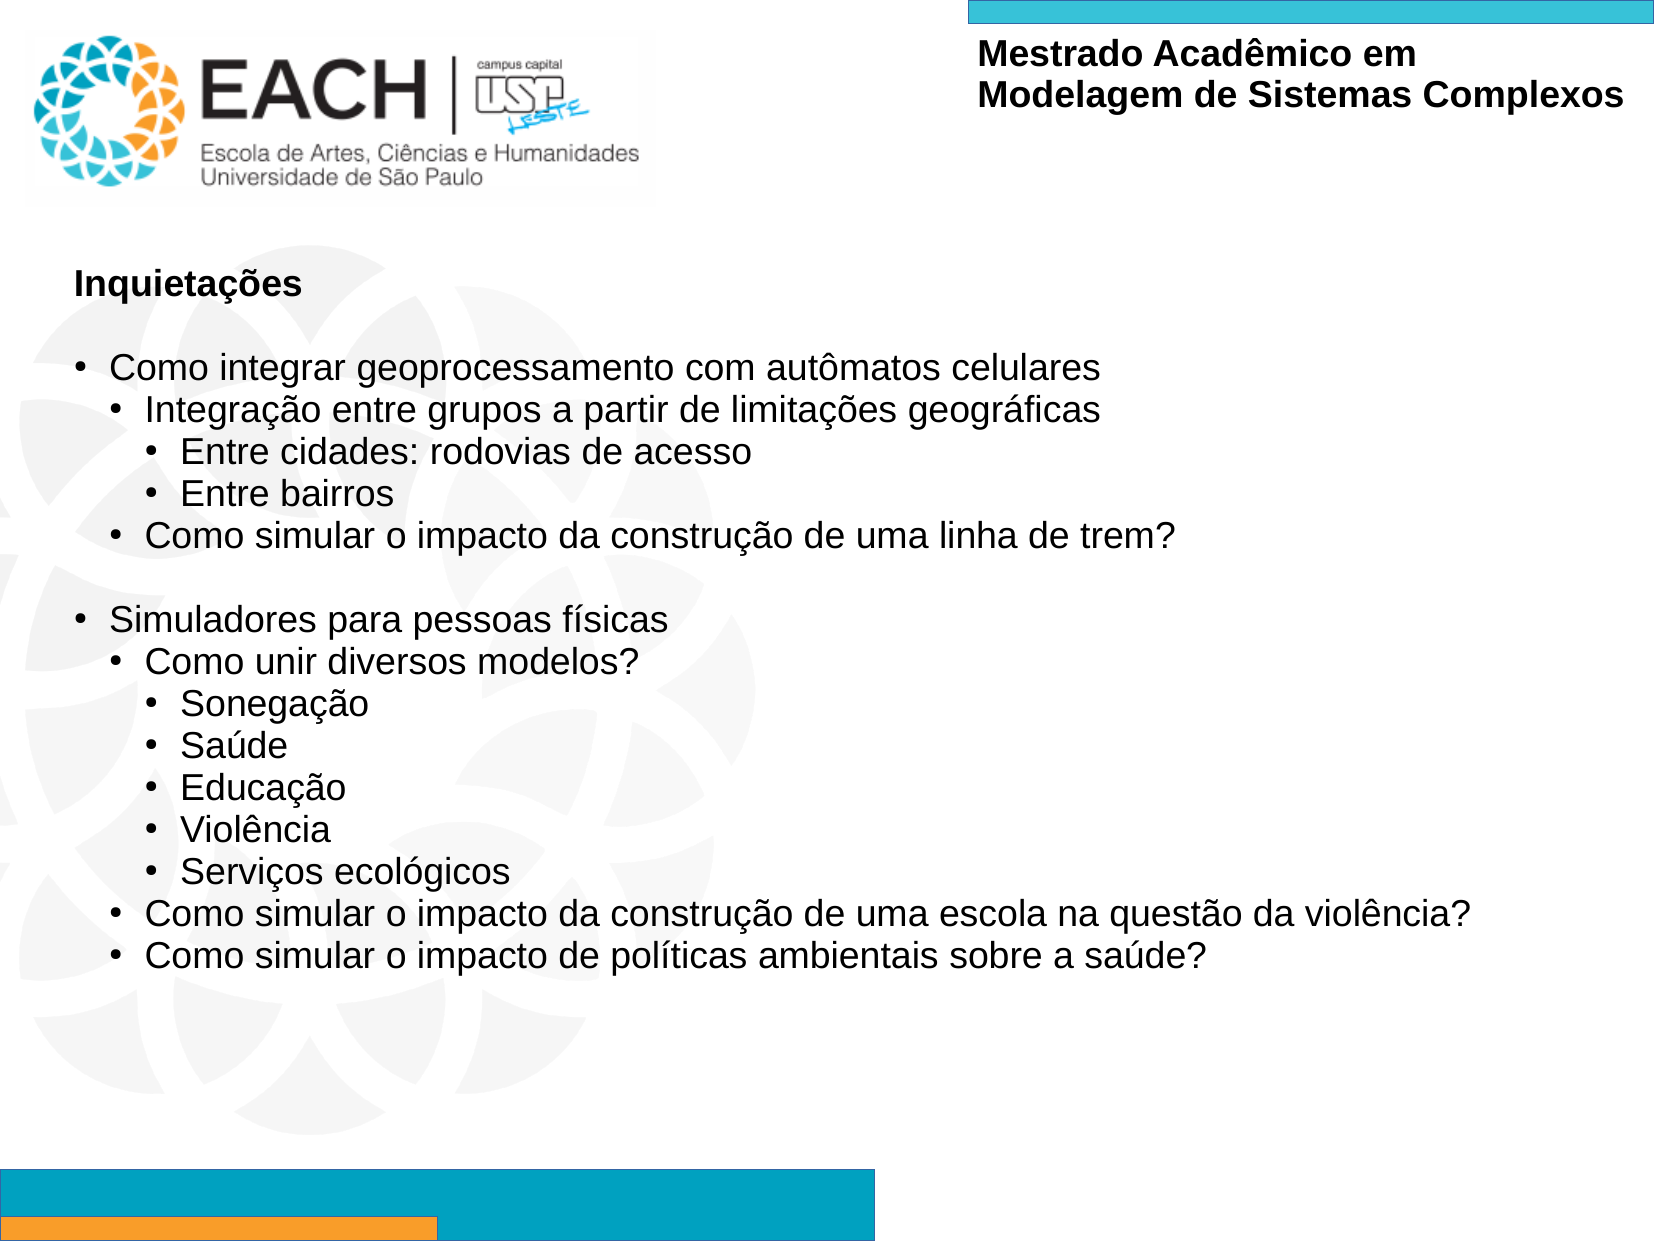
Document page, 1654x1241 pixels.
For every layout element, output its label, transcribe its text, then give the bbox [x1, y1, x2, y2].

text_box Mestrado Acadêmico em Modelagem de Sistemas Complexos [962, 24, 1648, 130]
picture [0, 236, 775, 1146]
picture [25, 30, 656, 207]
text_box [968, 0, 1654, 24]
text_box [0, 1169, 875, 1241]
text_box Inquietações Como integrar geoprocessamento com autômatos celulares Integração entre grupos a partir de limitações geográficas Entre cidades: rodovias de acesso Entre bairros Como simular o impacto da construção de uma linha de trem? Simuladores para pessoas físicas Como unir diversos modelos? Sonegação Saúde Educação Violência Serviços ecológicos Como simular o impacto da construção de uma escola na questão da violência? Como simular o impacto de políticas ambientais sobre a saúde? [59, 255, 1595, 988]
